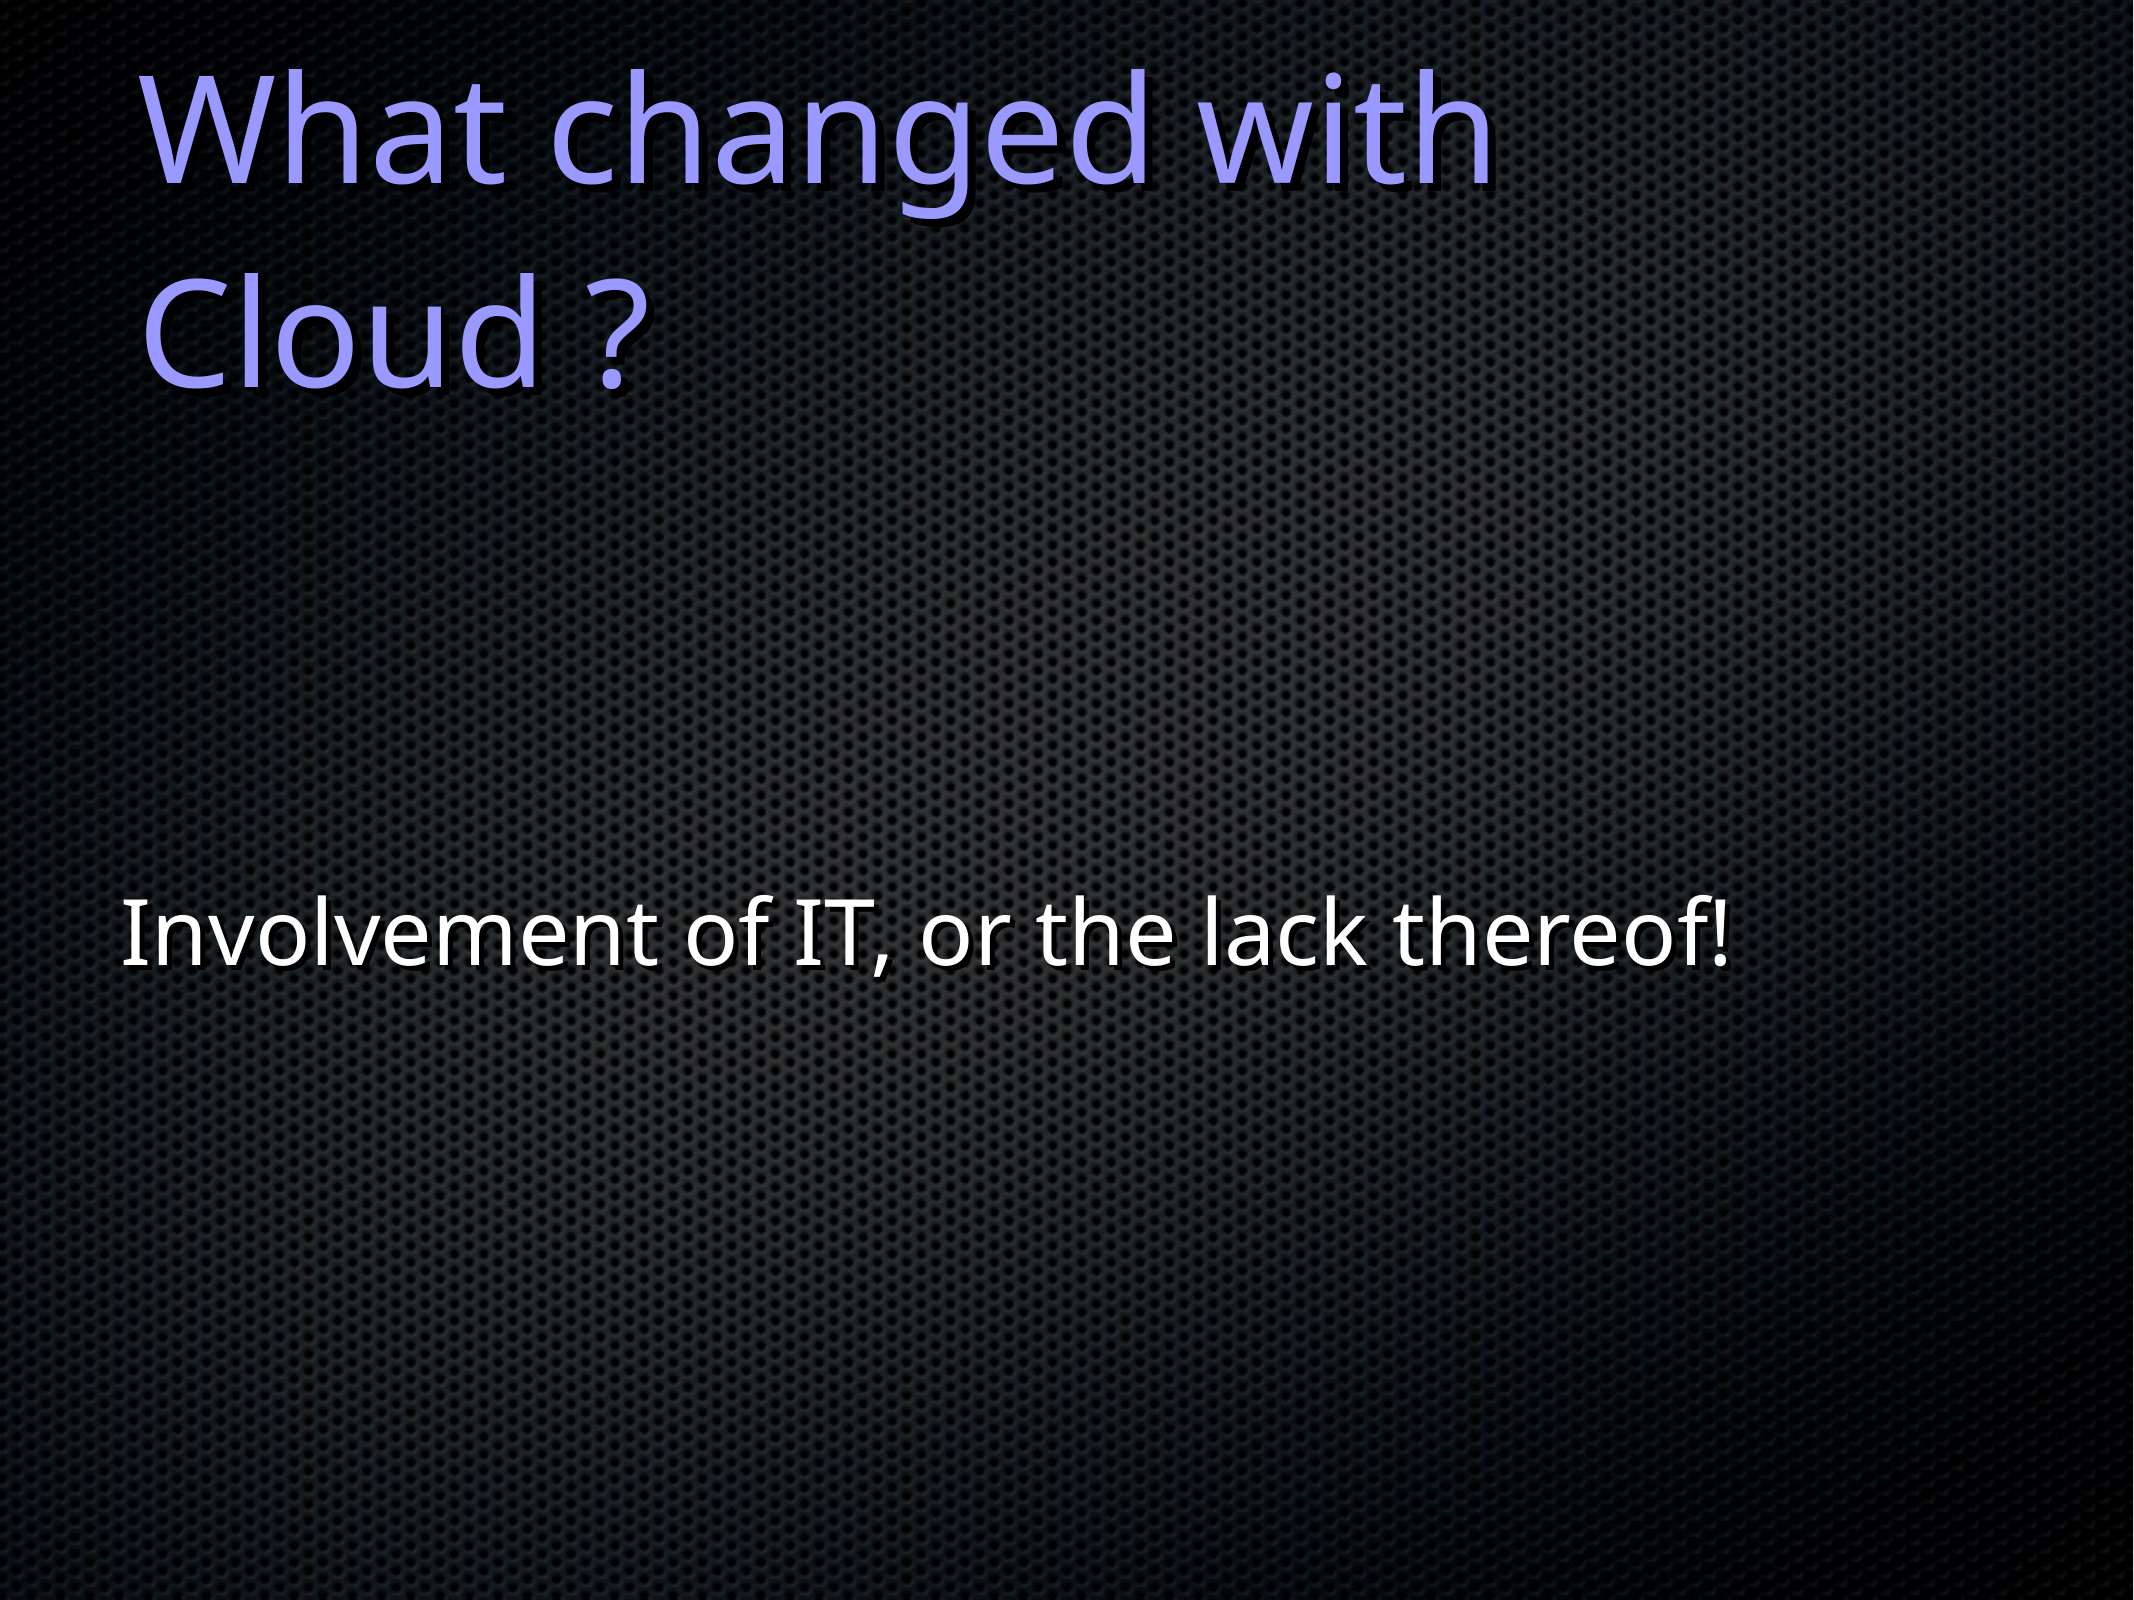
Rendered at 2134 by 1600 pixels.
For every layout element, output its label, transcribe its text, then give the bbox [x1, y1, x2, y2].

title What changed with Cloud ? [129, 41, 2005, 413]
picture [0, 0, 2134, 1600]
list Involvement of IT, or the lack thereof! [112, 461, 1988, 1399]
